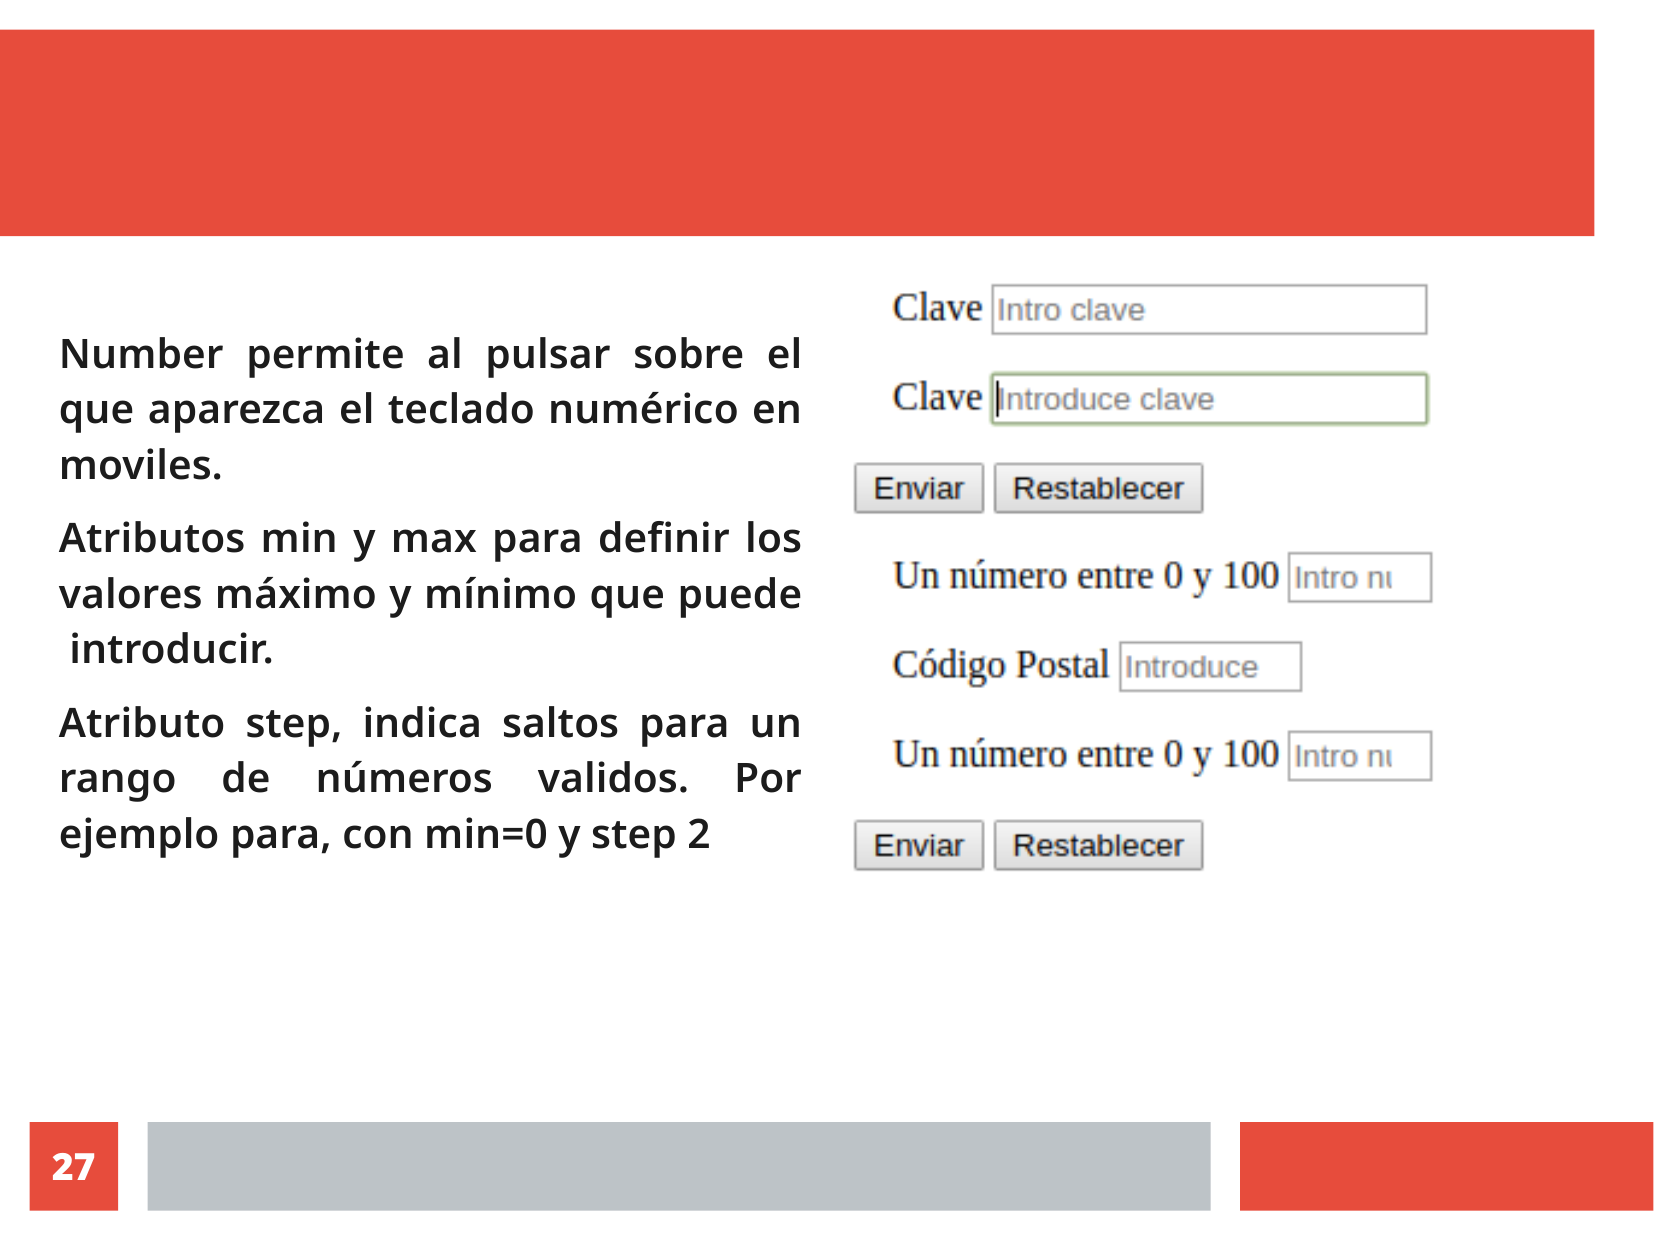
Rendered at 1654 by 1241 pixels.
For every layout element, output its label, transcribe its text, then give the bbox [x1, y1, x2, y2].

picture [838, 268, 1650, 934]
list Number permite al pulsar sobre el que aparezca el teclado numérico en moviles. Atributos min y max para definir los valores máximo y mínimo que puede introducir. Atributo step, indica saltos para un rango de números validos. Por ejemplo para, con min=0 y step 2 [59, 324, 804, 863]
